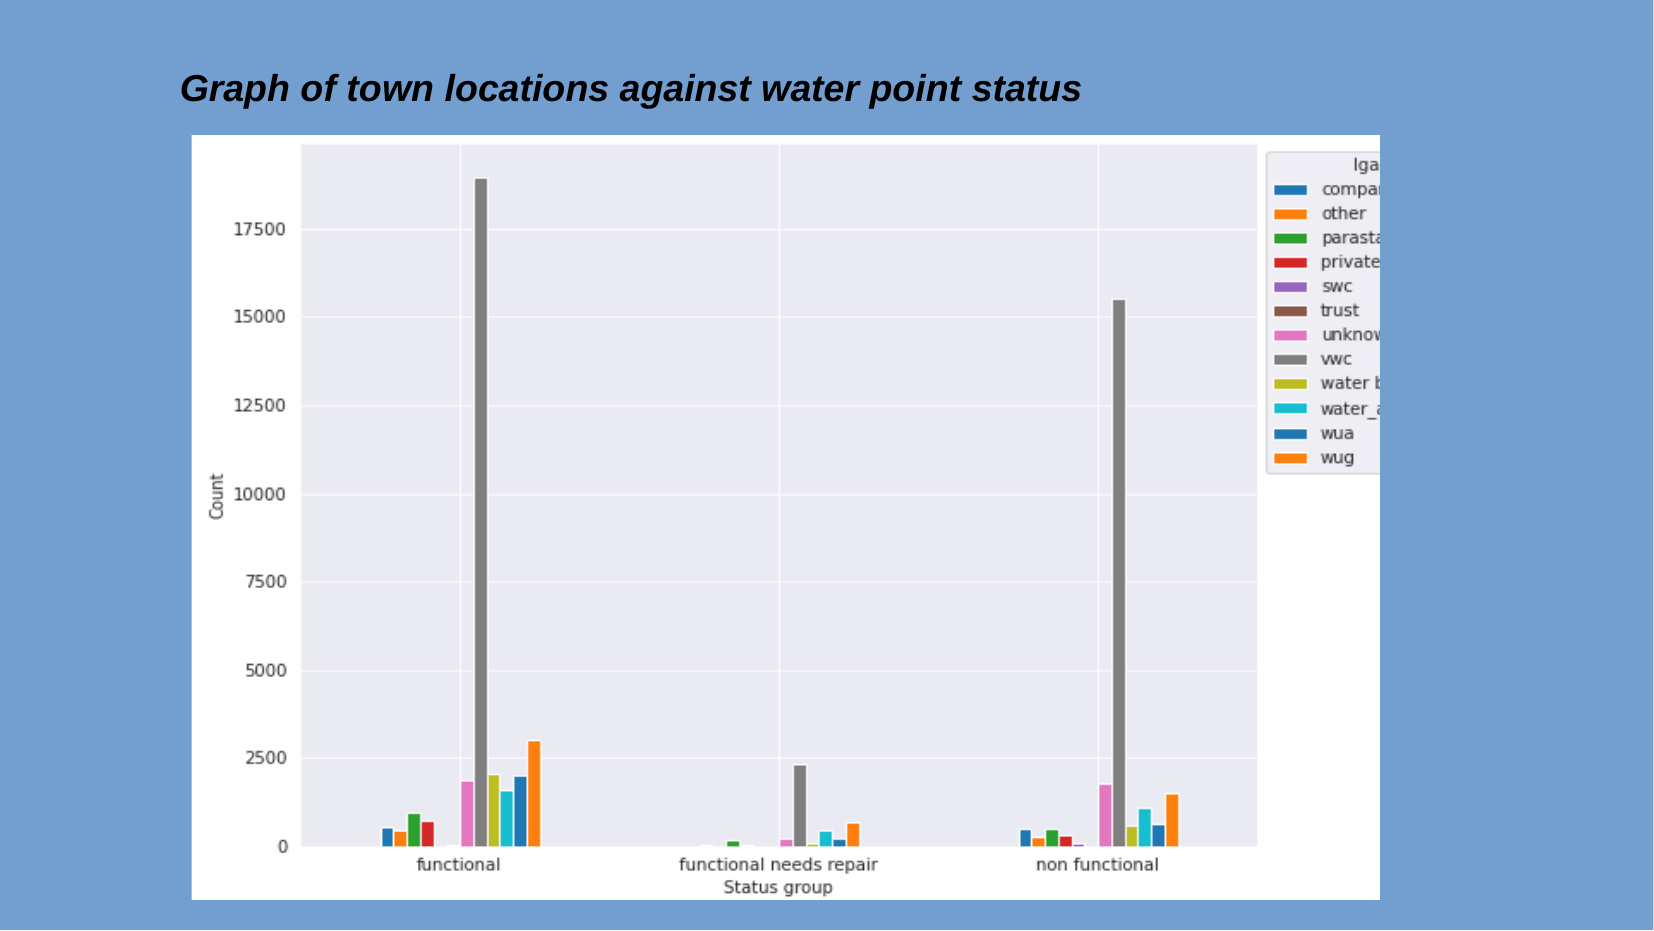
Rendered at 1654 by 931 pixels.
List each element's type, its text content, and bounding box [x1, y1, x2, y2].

picture [191, 135, 1381, 900]
text_box Graph of town locations against water point status [165, 60, 1216, 117]
